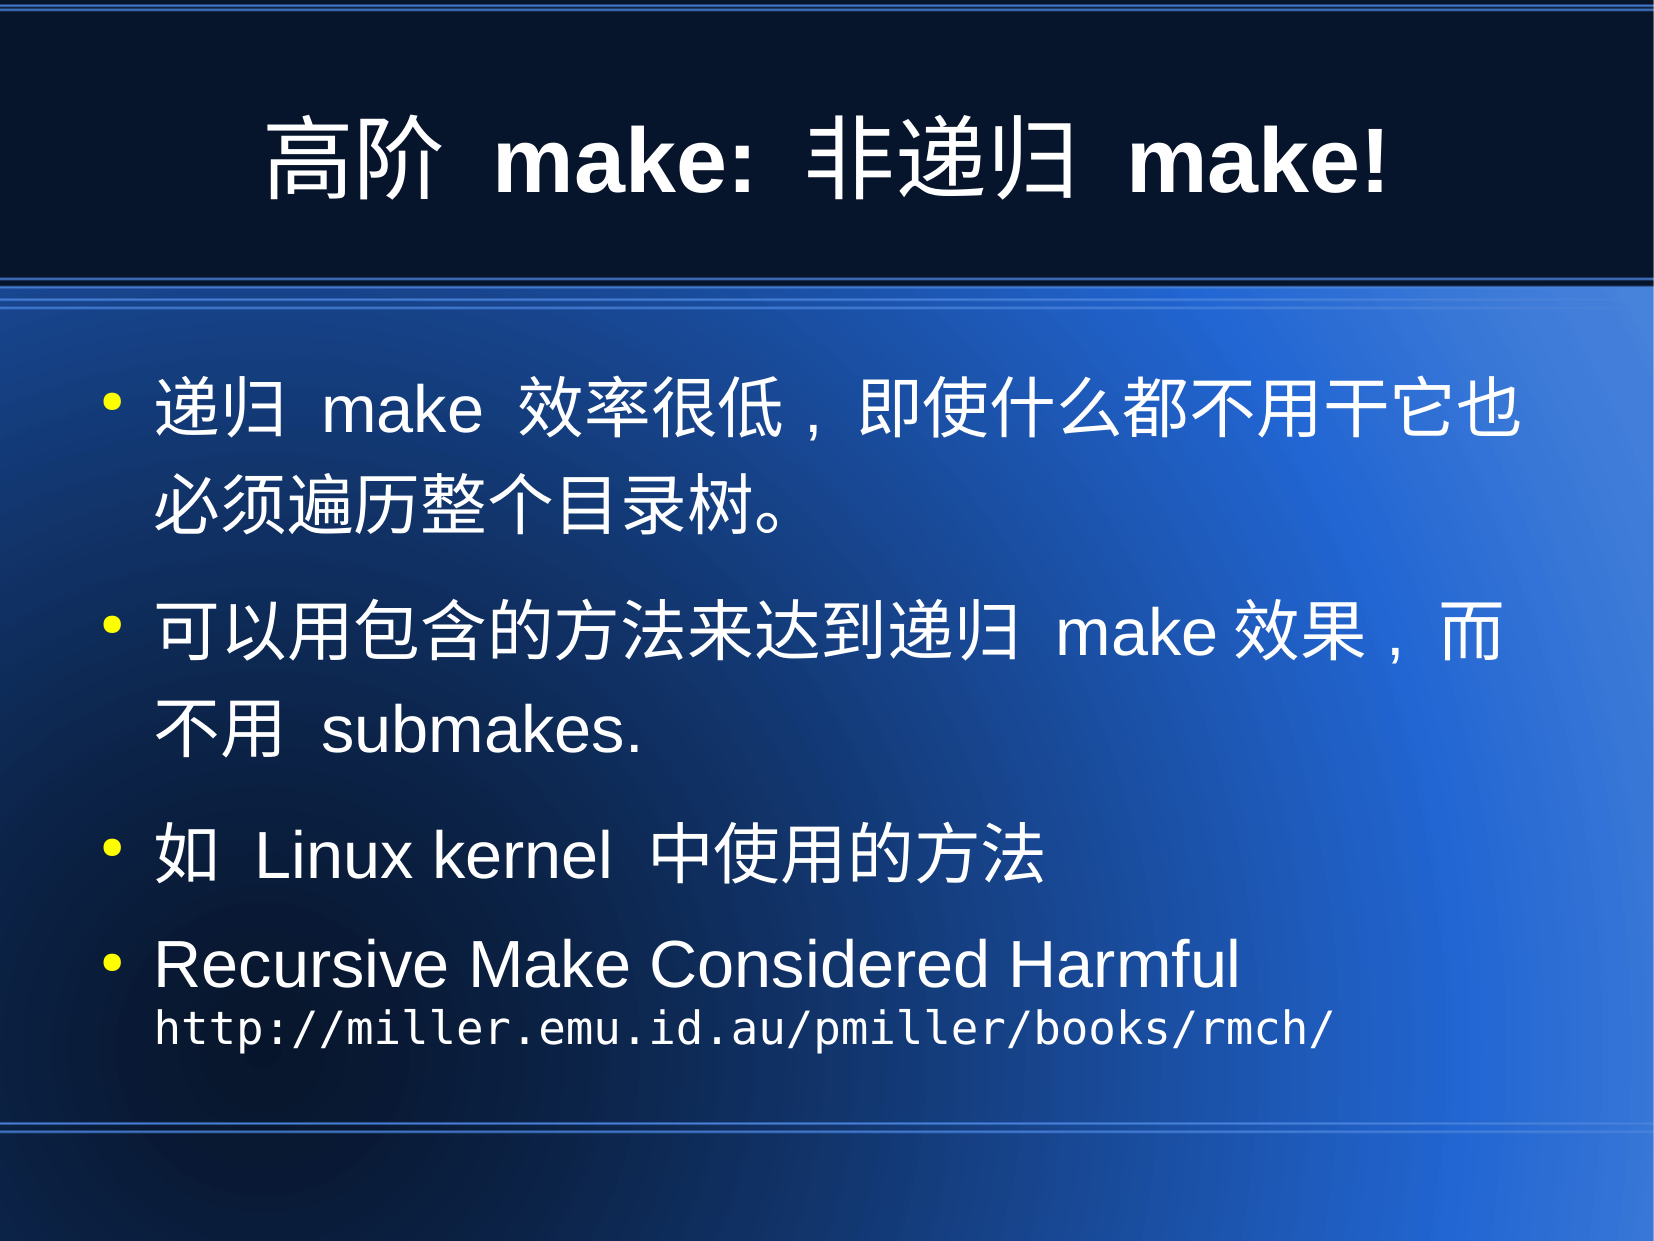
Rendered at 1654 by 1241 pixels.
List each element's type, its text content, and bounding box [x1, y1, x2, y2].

list 递归 make 效率很低, 即使什么都不用干它也必须遍历整个目录树。 可以用包含的方法来达到递归 make效果, 而不用 submakes. 如 Linux kernel 中使用的方法 Recursive Make Considered Harmful http://miller.emu.id.au/pmiller/books/rmch/ [82, 355, 1571, 1058]
picture [0, 0, 1654, 1241]
title 高阶 make: 非递归 make! [82, 49, 1571, 257]
